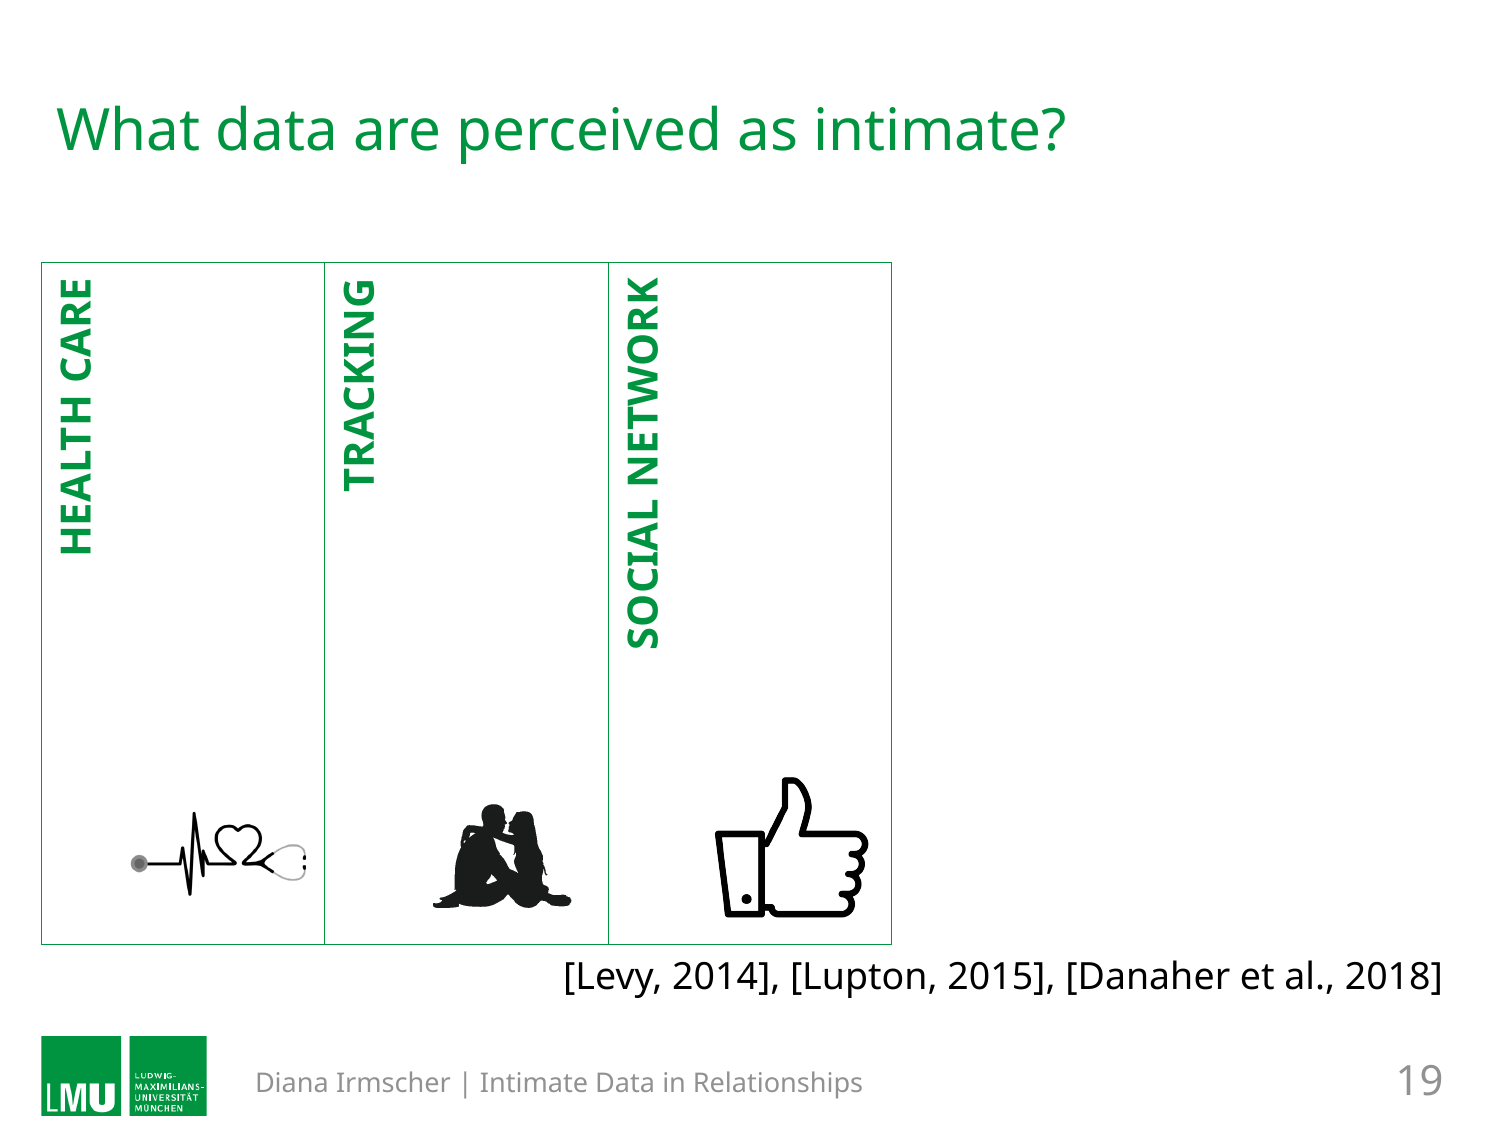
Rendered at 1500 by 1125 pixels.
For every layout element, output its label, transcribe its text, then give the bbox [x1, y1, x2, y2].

slide_number <number> [1014, 1046, 1459, 1117]
picture [129, 767, 308, 945]
list Tracking [324, 262, 608, 945]
list [Levy, 2014], [Lupton, 2015], [Danaher et al., 2018] [41, 944, 1459, 1007]
picture [708, 767, 875, 934]
footer Diana Irmscher | Intimate Data in Relationships [240, 1046, 963, 1117]
list Health Care [41, 262, 324, 945]
title What data are perceived as intimate? [41, 37, 1459, 217]
list Social Network [608, 262, 892, 945]
